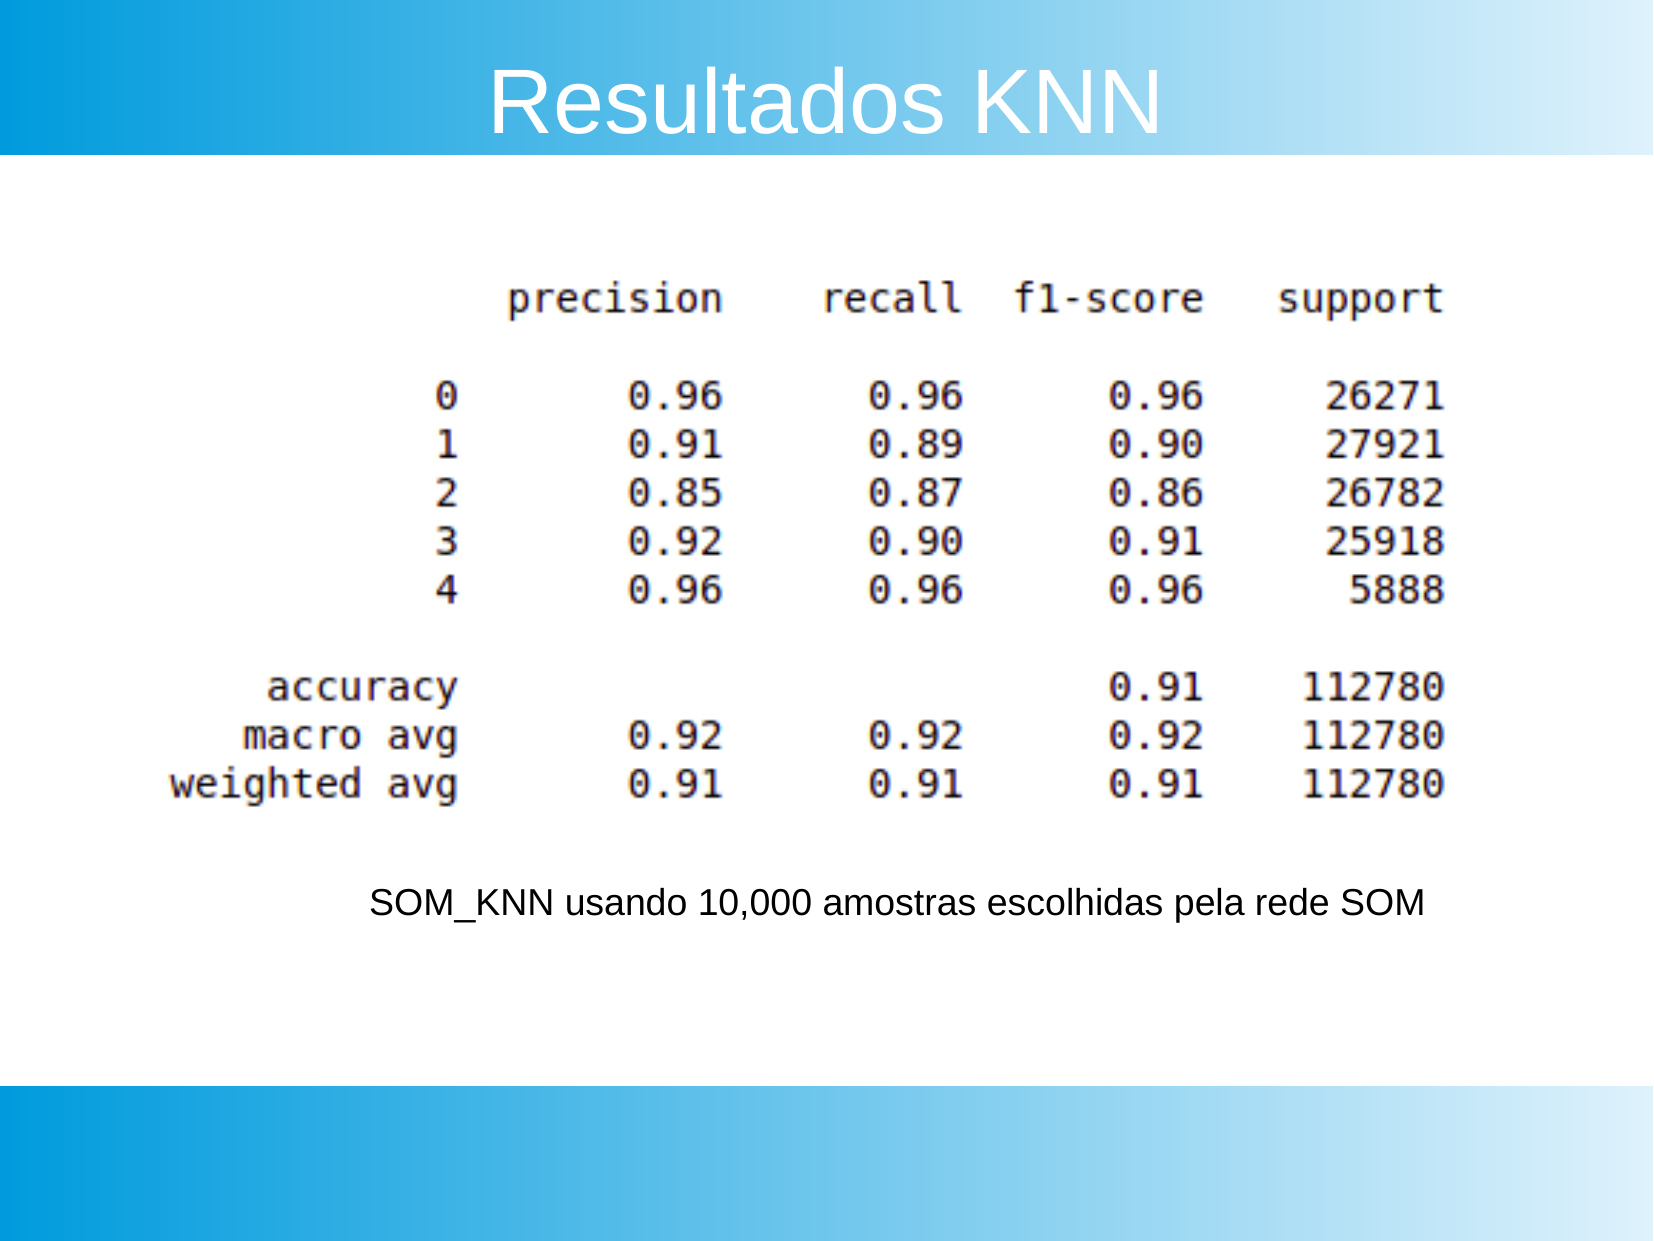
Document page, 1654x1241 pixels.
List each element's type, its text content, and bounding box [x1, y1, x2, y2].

text_box SOM_KNN usando 10,000 amostras escolhidas pela rede SOM [354, 874, 1536, 931]
title Resultados KNN [82, 49, 1571, 155]
picture [141, 259, 1465, 827]
